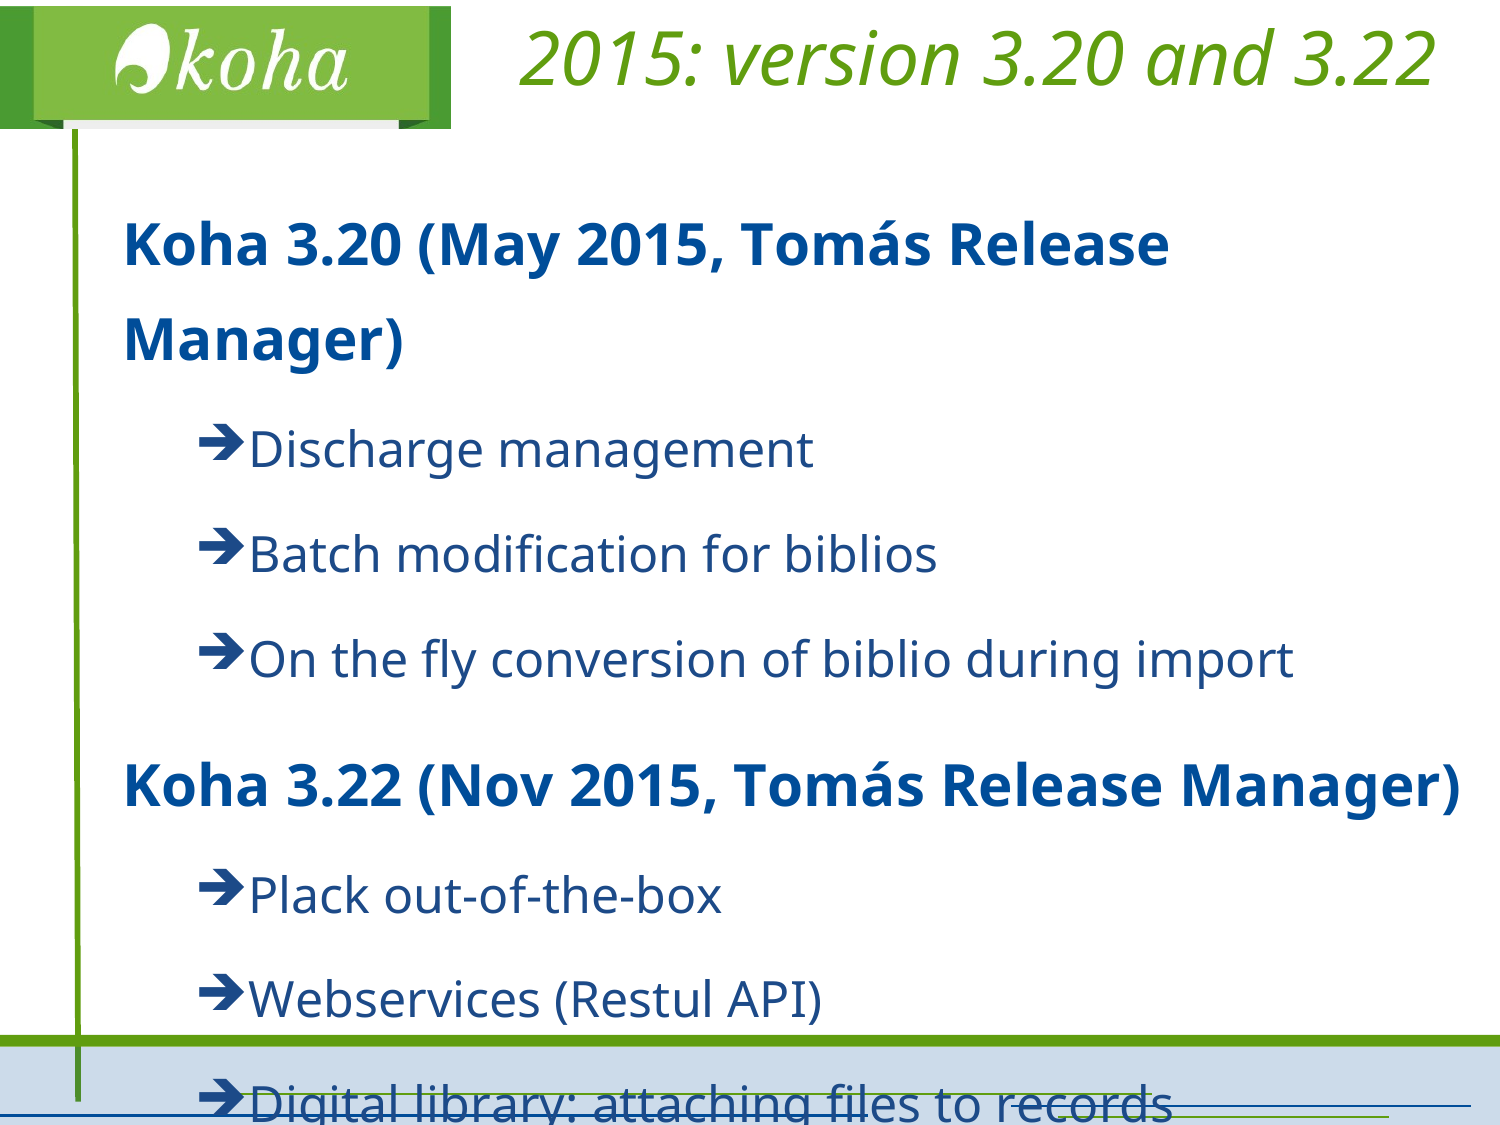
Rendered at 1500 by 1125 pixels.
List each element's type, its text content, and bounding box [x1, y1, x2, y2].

picture [0, 0, 451, 129]
list Koha 3.20 (May 2015, Tomás Release Manager) Discharge management Batch modification for biblios On the fly conversion of biblio during import Koha 3.22 (Nov 2015, Tomás Release Manager) Plack out-of-the-box Webservices (Restul API) Digital library: attaching files to records Sitemap for search engines indexing Batch checkout [118, 187, 1463, 1125]
title 2015: version 3.20 and 3.22 [450, 0, 1500, 113]
